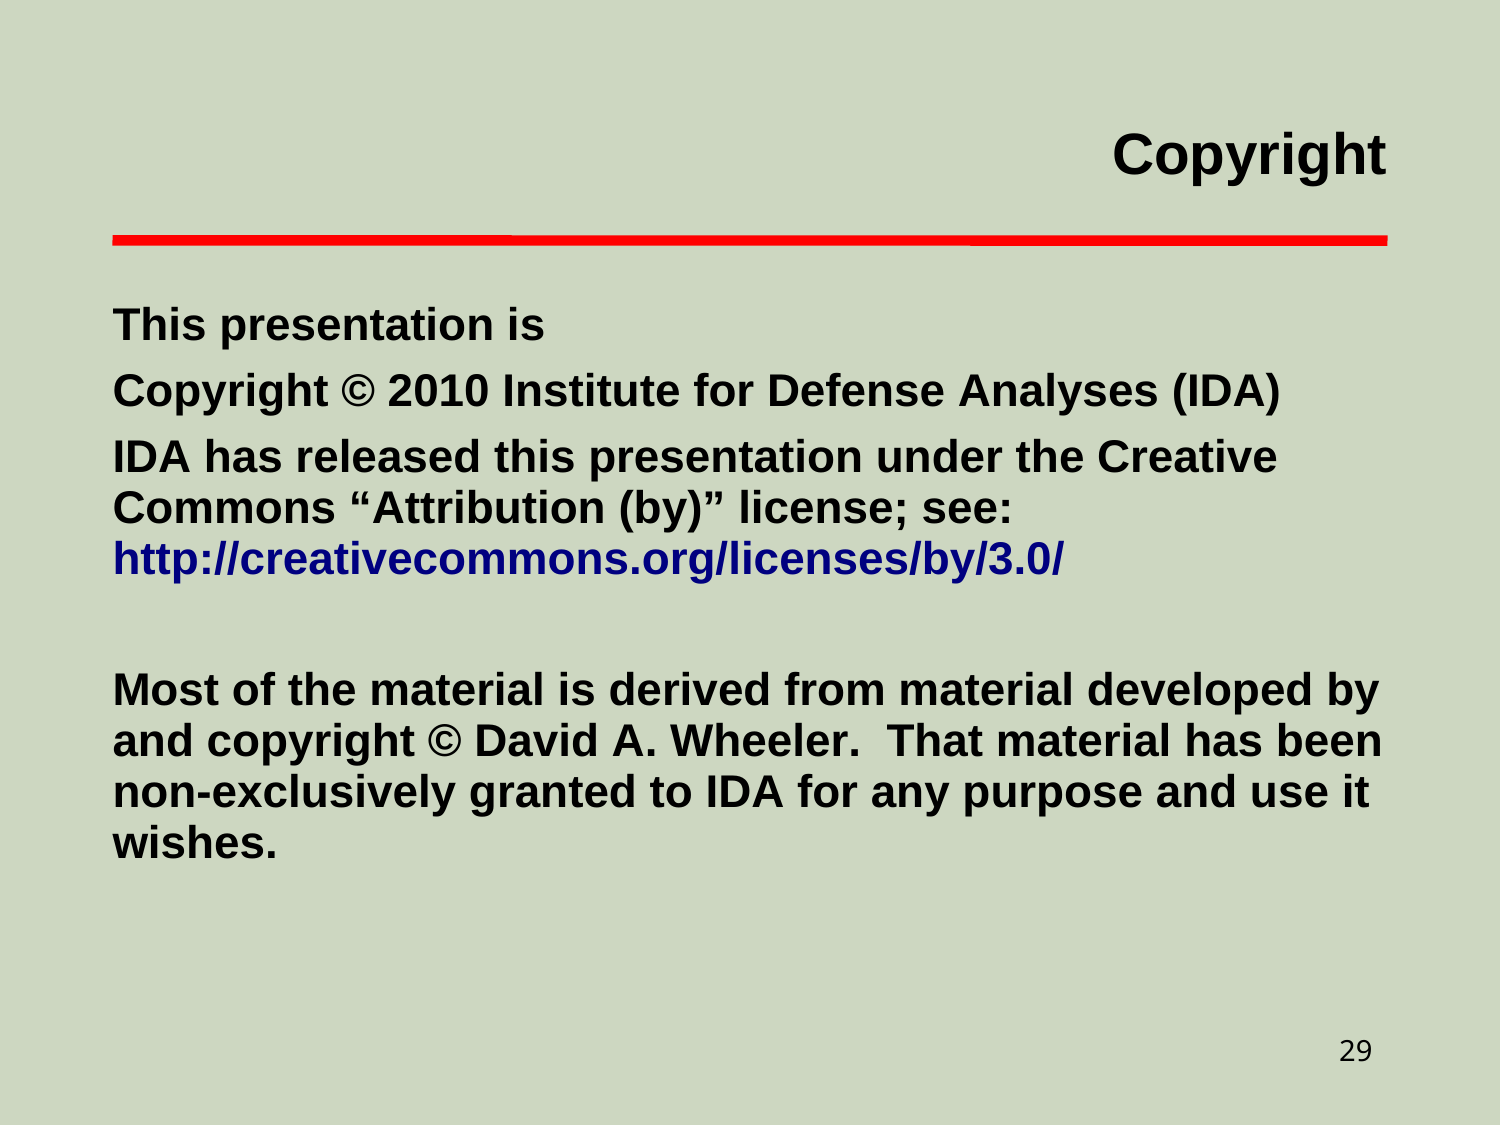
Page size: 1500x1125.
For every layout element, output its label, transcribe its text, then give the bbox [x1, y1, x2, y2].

list This presentation is Copyright © 2010 Institute for Defense Analyses (IDA) IDA has released this presentation under the Creative Commons “Attribution (by)” license; see: http://creativecommons.org/licenses/by/3.0/ Most of the material is derived from material developed by and copyright © David A. Wheeler. That material has been non-exclusively granted to IDA for any purpose and use it wishes. [112, 299, 1388, 1083]
title Copyright [337, 85, 1388, 224]
